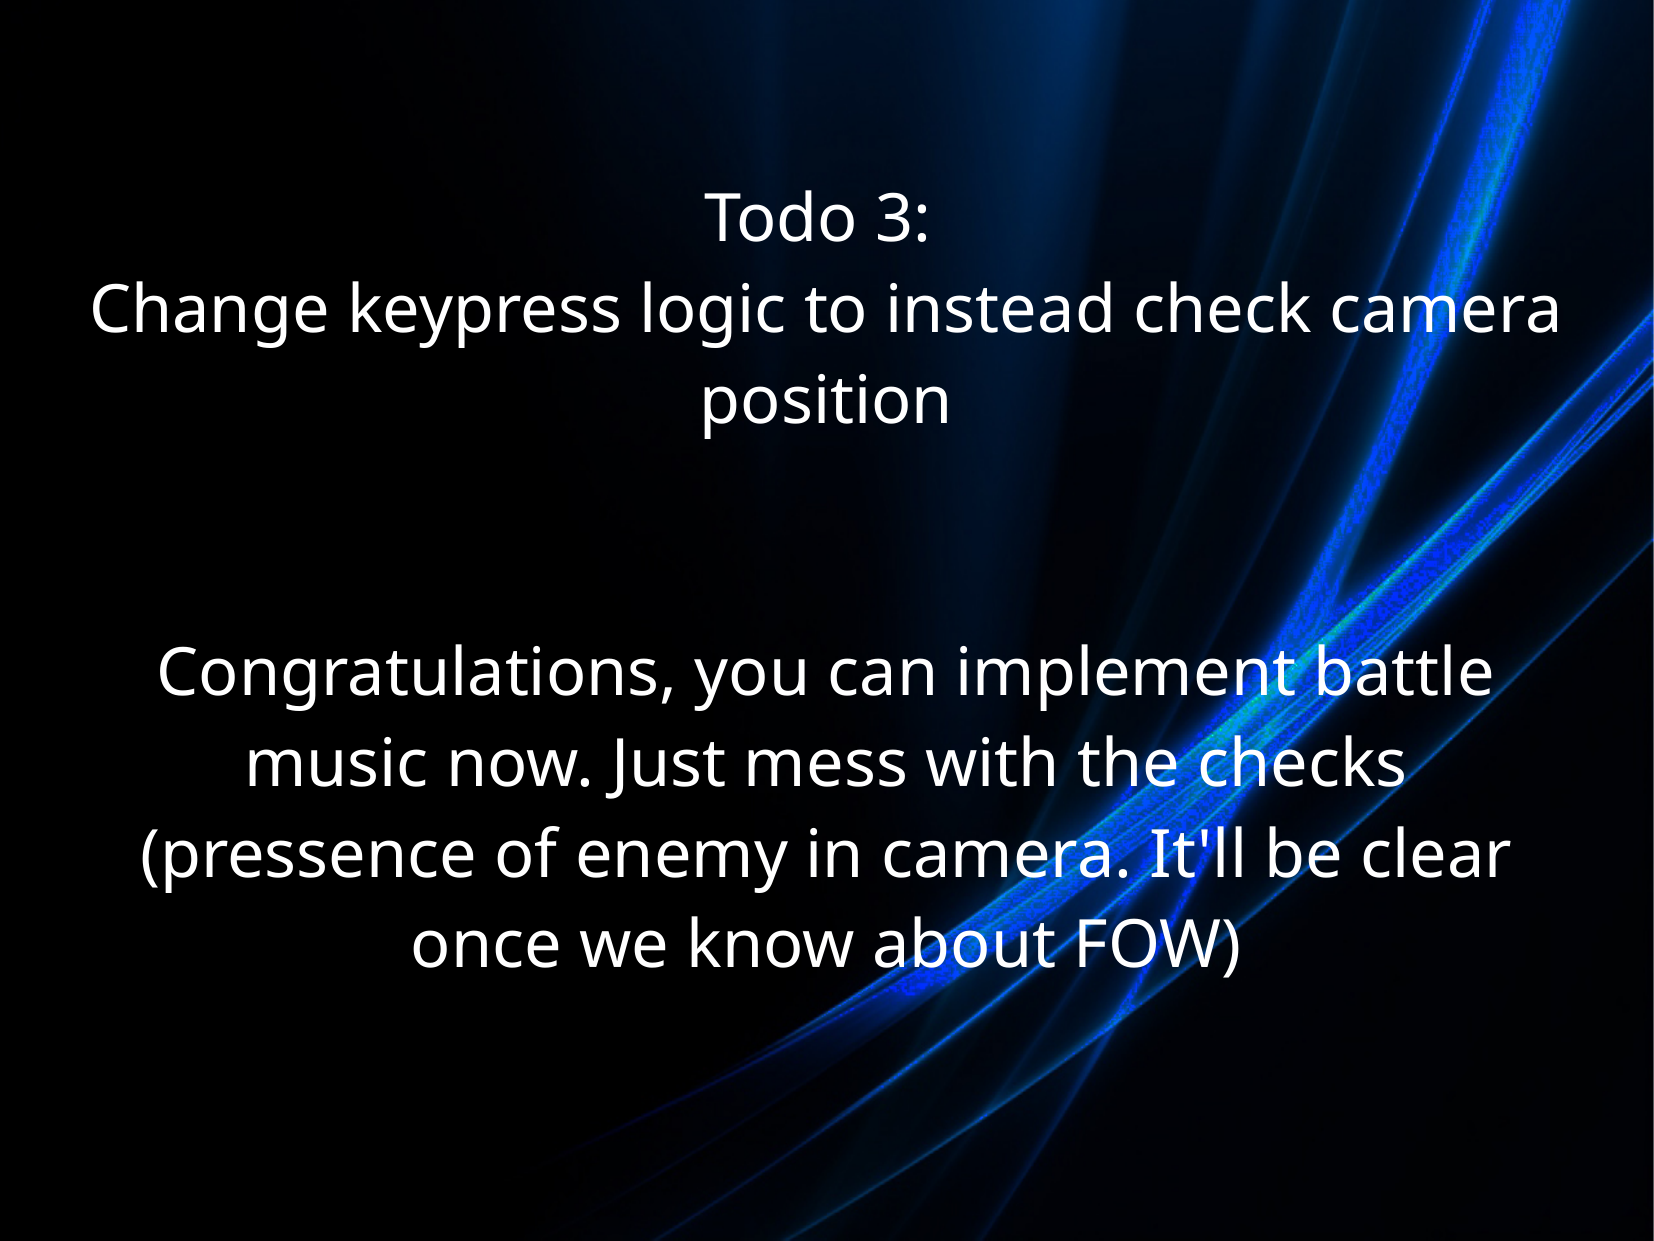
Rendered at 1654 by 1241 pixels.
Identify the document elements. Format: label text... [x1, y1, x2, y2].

subtitle Todo 3: Change keypress logic to instead check camera position Congratulations, you can implement battle music now. Just mess with the checks (pressence of enemy in camera. It'll be clear once we know about FOW) [82, 49, 1571, 1109]
picture [0, 0, 1654, 1241]
